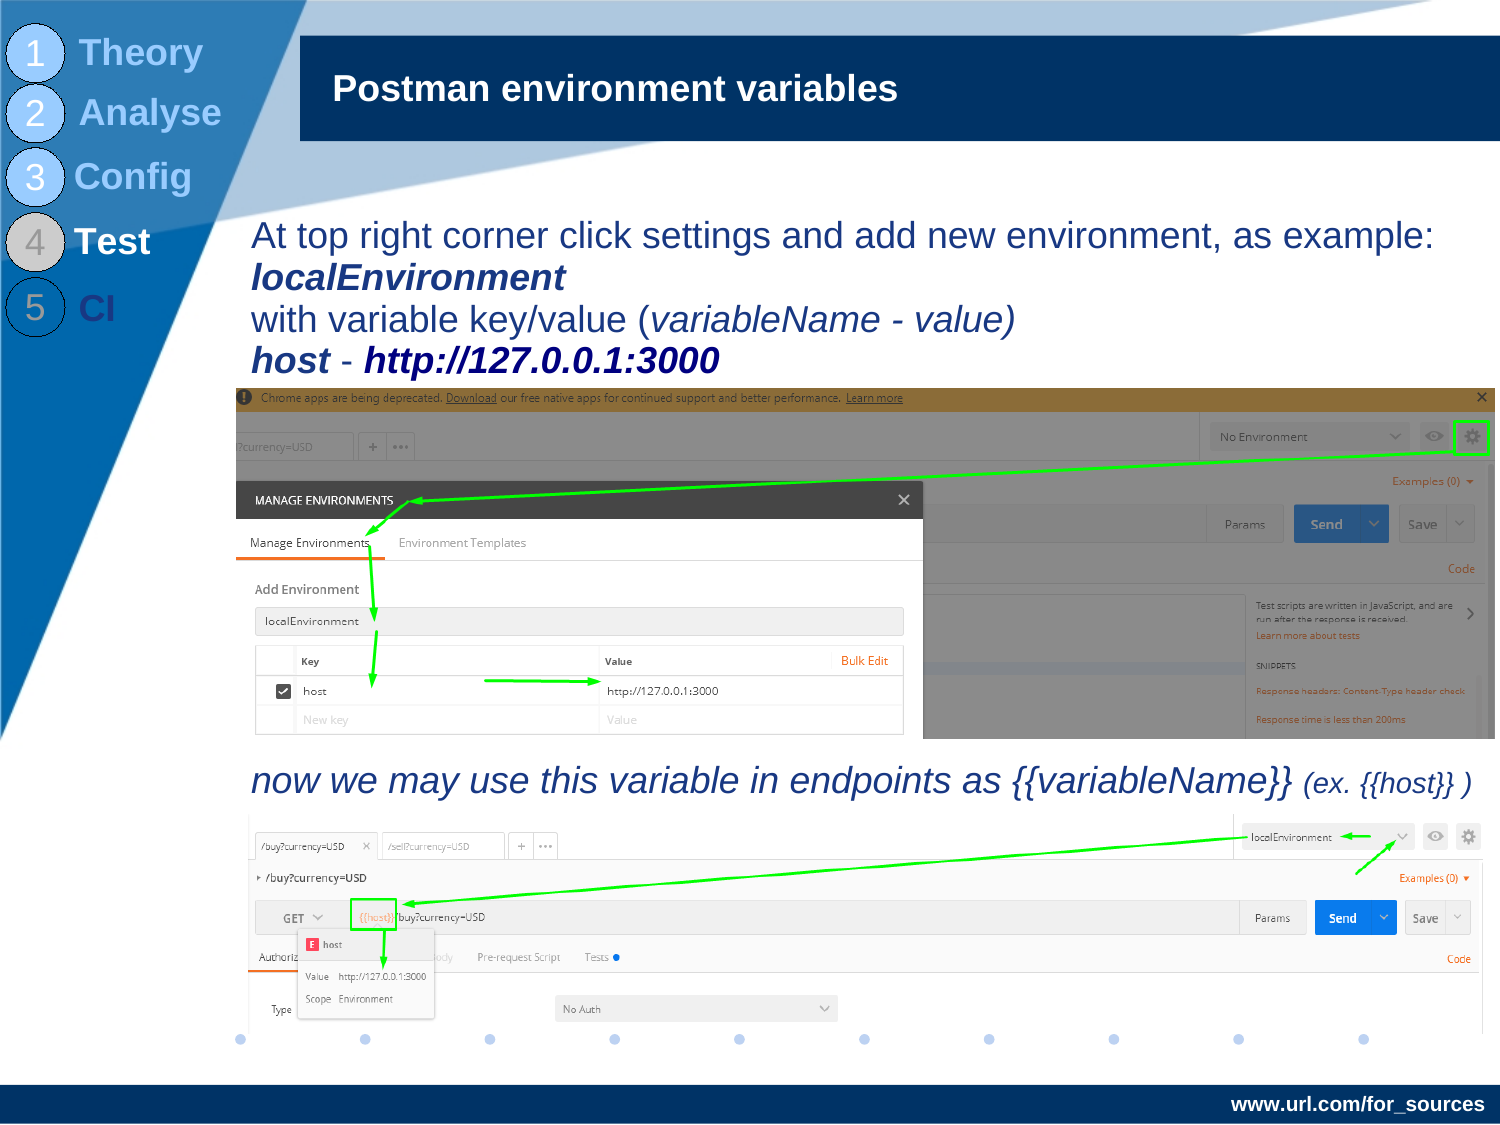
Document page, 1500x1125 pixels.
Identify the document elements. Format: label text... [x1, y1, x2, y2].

text_box 2 [5, 83, 66, 143]
list CI [63, 279, 148, 339]
list Test [59, 212, 236, 495]
title Postman environment variables [300, 35, 1500, 142]
text_box 5 [5, 277, 66, 337]
list Analyse [63, 83, 266, 148]
text_box 3 [5, 147, 66, 207]
picture [236, 388, 1495, 739]
picture [38, 67, 63, 100]
text_box At top right corner click settings and add new environment, as example: localEnvironment with variable key/value (variableName - value) host - http://127.0.0.1:3000 now we may use this variable in endpoints as {{variableName}} (ex. {{host}} ) [236, 206, 1500, 980]
list Config [58, 147, 591, 223]
picture [248, 814, 1483, 1034]
list Theory [63, 23, 266, 83]
text_box 4 [5, 212, 66, 272]
picture [0, 0, 1500, 842]
text_box 1 [5, 23, 66, 83]
